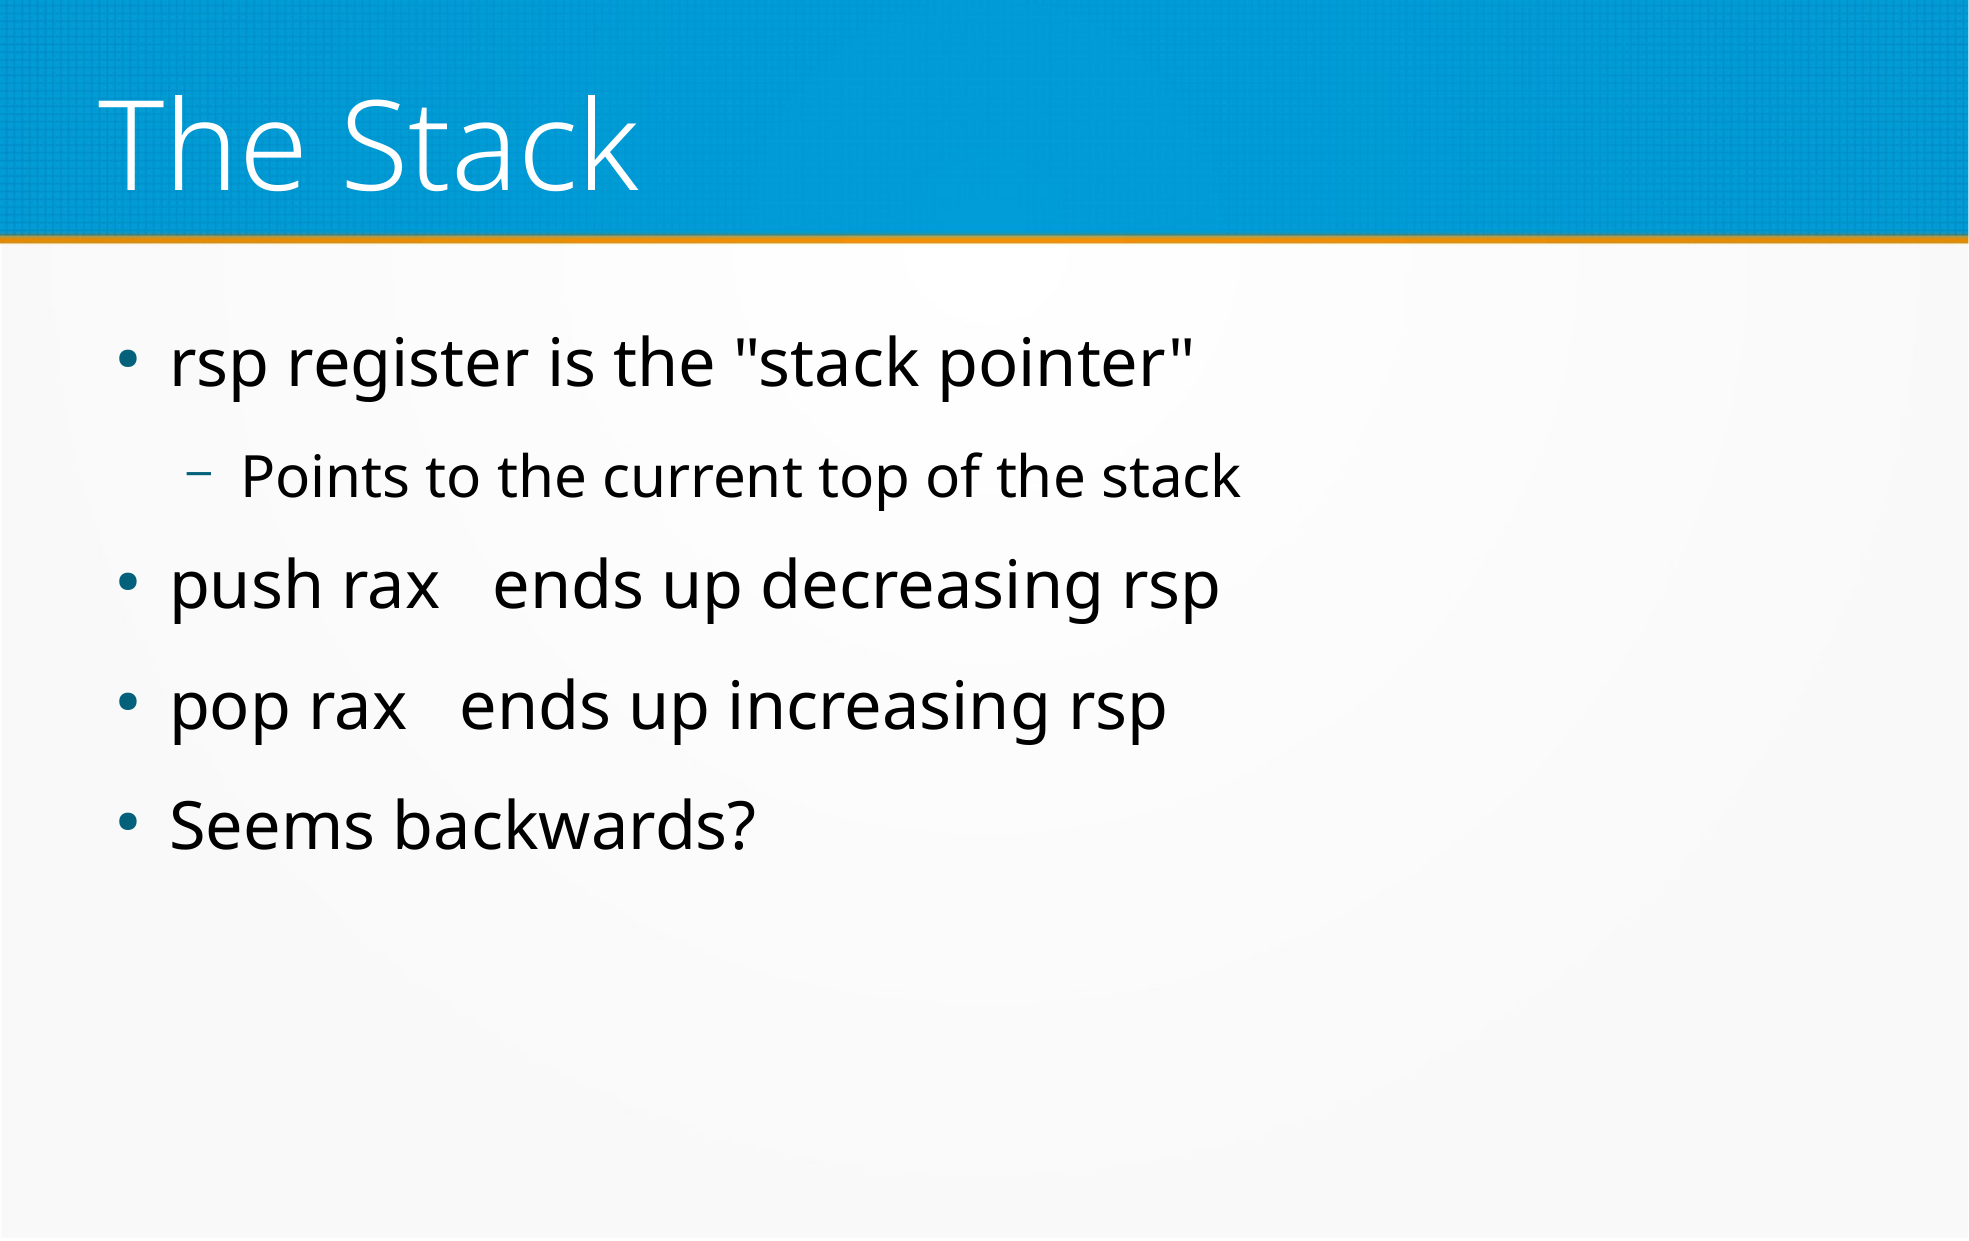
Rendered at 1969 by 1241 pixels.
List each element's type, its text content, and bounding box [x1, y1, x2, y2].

list rsp register is the "stack pointer" Points to the current top of the stack push rax ends up decreasing rsp pop rax ends up increasing rsp Seems backwards? [98, 315, 1861, 1081]
picture [0, 233, 1969, 1241]
title The Stack [98, 19, 1870, 227]
